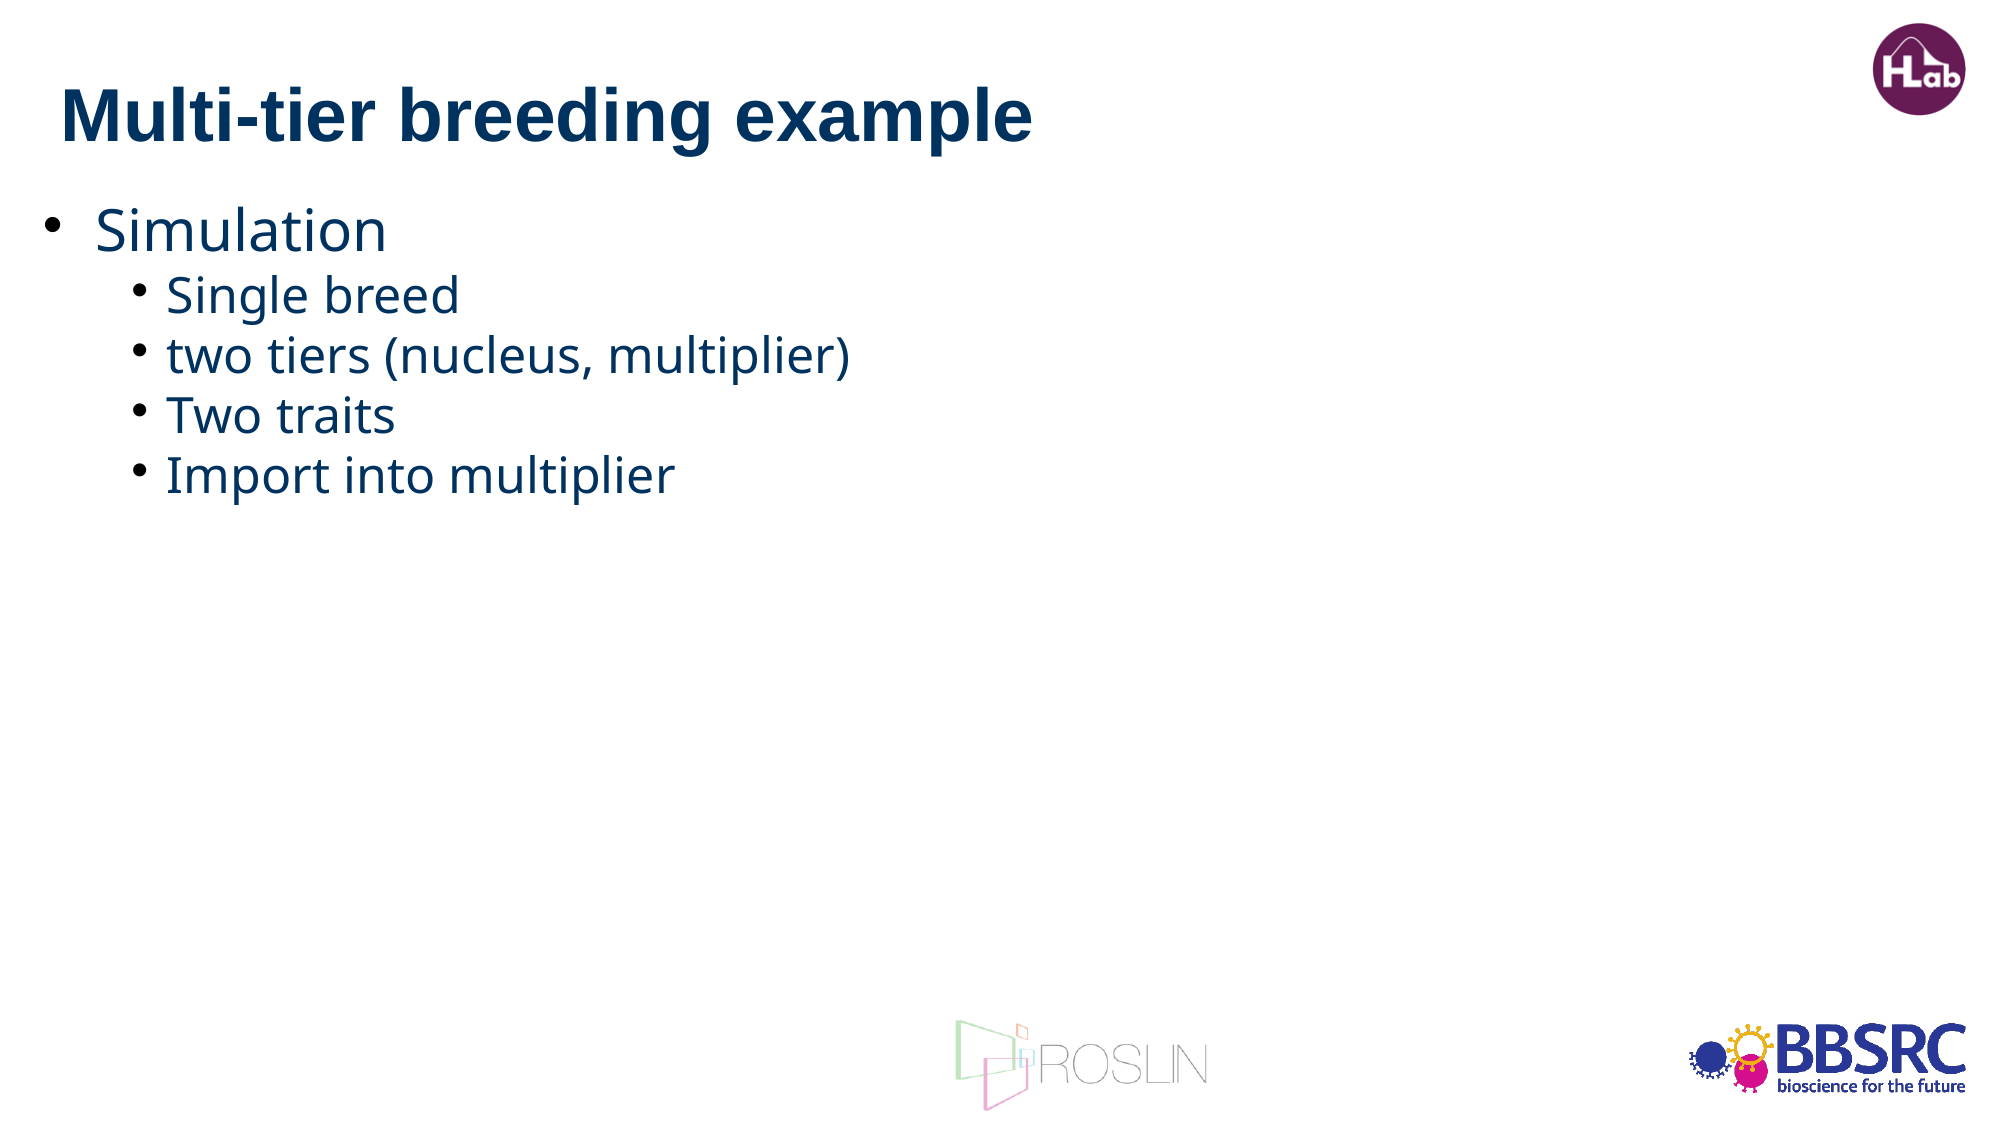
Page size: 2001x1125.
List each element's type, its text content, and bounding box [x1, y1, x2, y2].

picture [948, 985, 1220, 1125]
text_box Simulation Single breed two tiers (nucleus, multiplier) Two traits Import into multiplier [10, 185, 1893, 984]
text_box Multi-tier breeding example [45, 59, 1926, 166]
picture [1687, 1020, 1966, 1099]
picture [1872, 21, 1966, 116]
